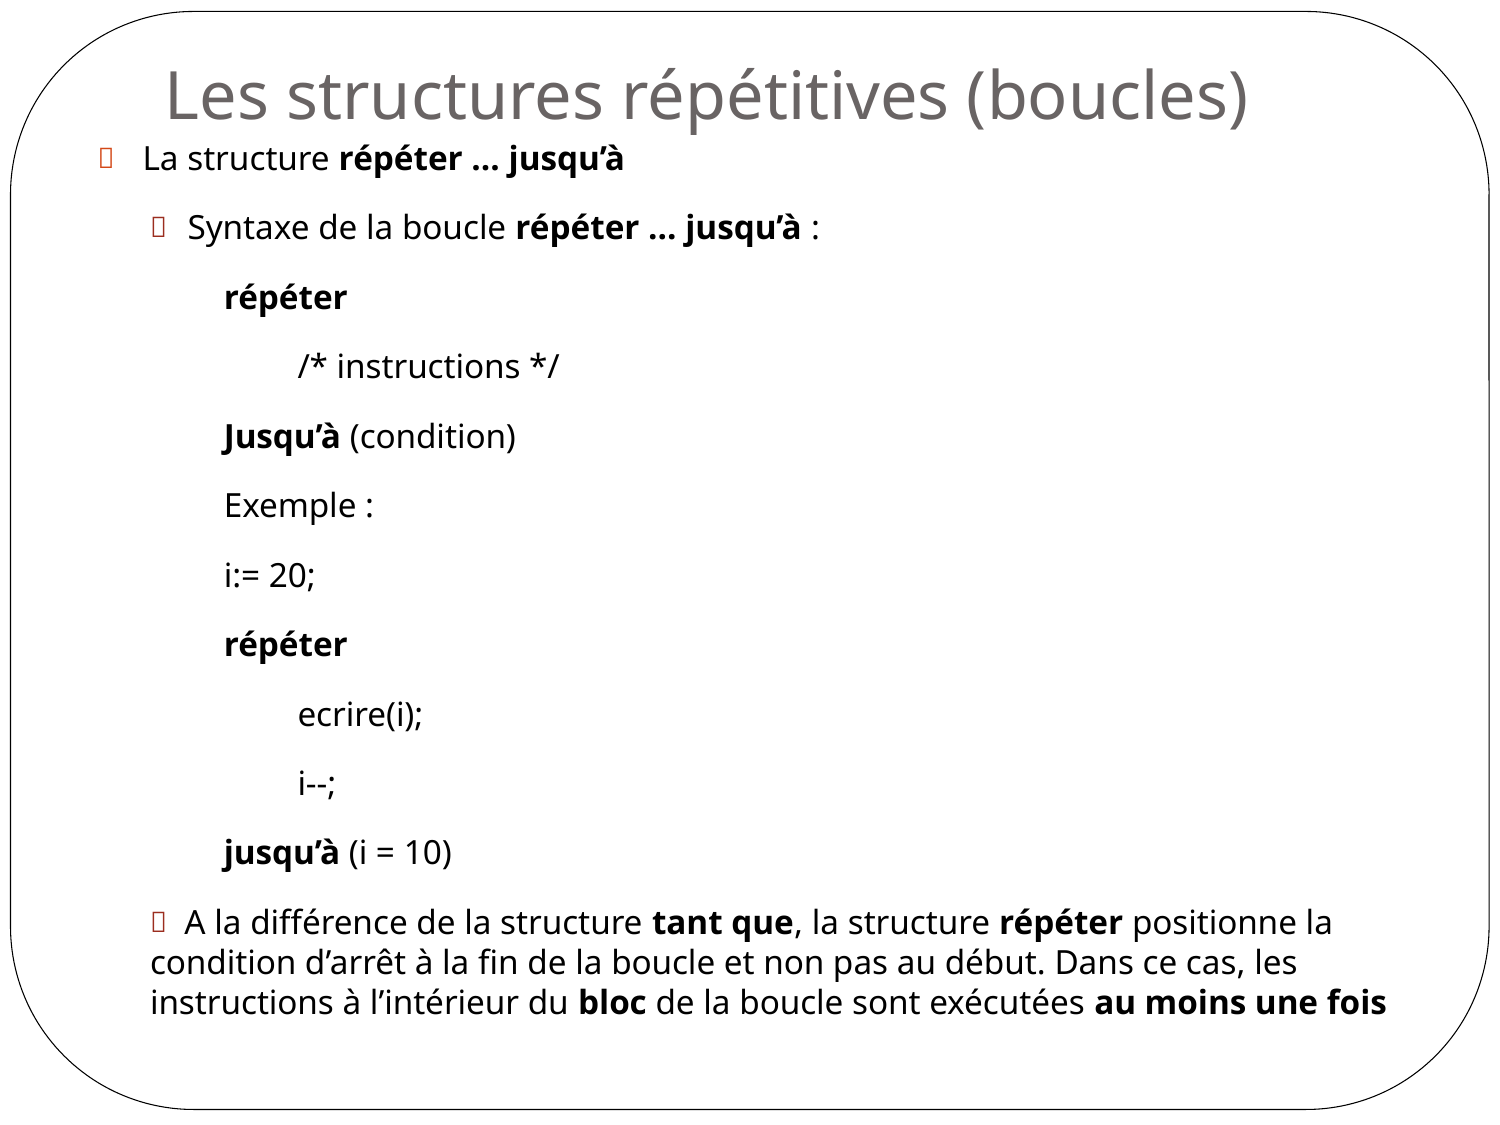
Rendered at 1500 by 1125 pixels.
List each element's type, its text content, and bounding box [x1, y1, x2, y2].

list La structure répéter … jusqu’à Syntaxe de la boucle répéter … jusqu’à : répéter /* instructions */ Jusqu’à (condition) Exemple : i:= 20; répéter ecrire(i); i--; jusqu’à (i = 10) A la différence de la structure tant que, la structure répéter positionne la condition d’arrêt à la fin de la boucle et non pas au début. Dans ce cas, les instructions à l’intérieur du bloc de la boucle sont exécutées au moins une fois [82, 129, 1420, 981]
title Les structures répétitives (boucles) [150, 45, 1425, 173]
